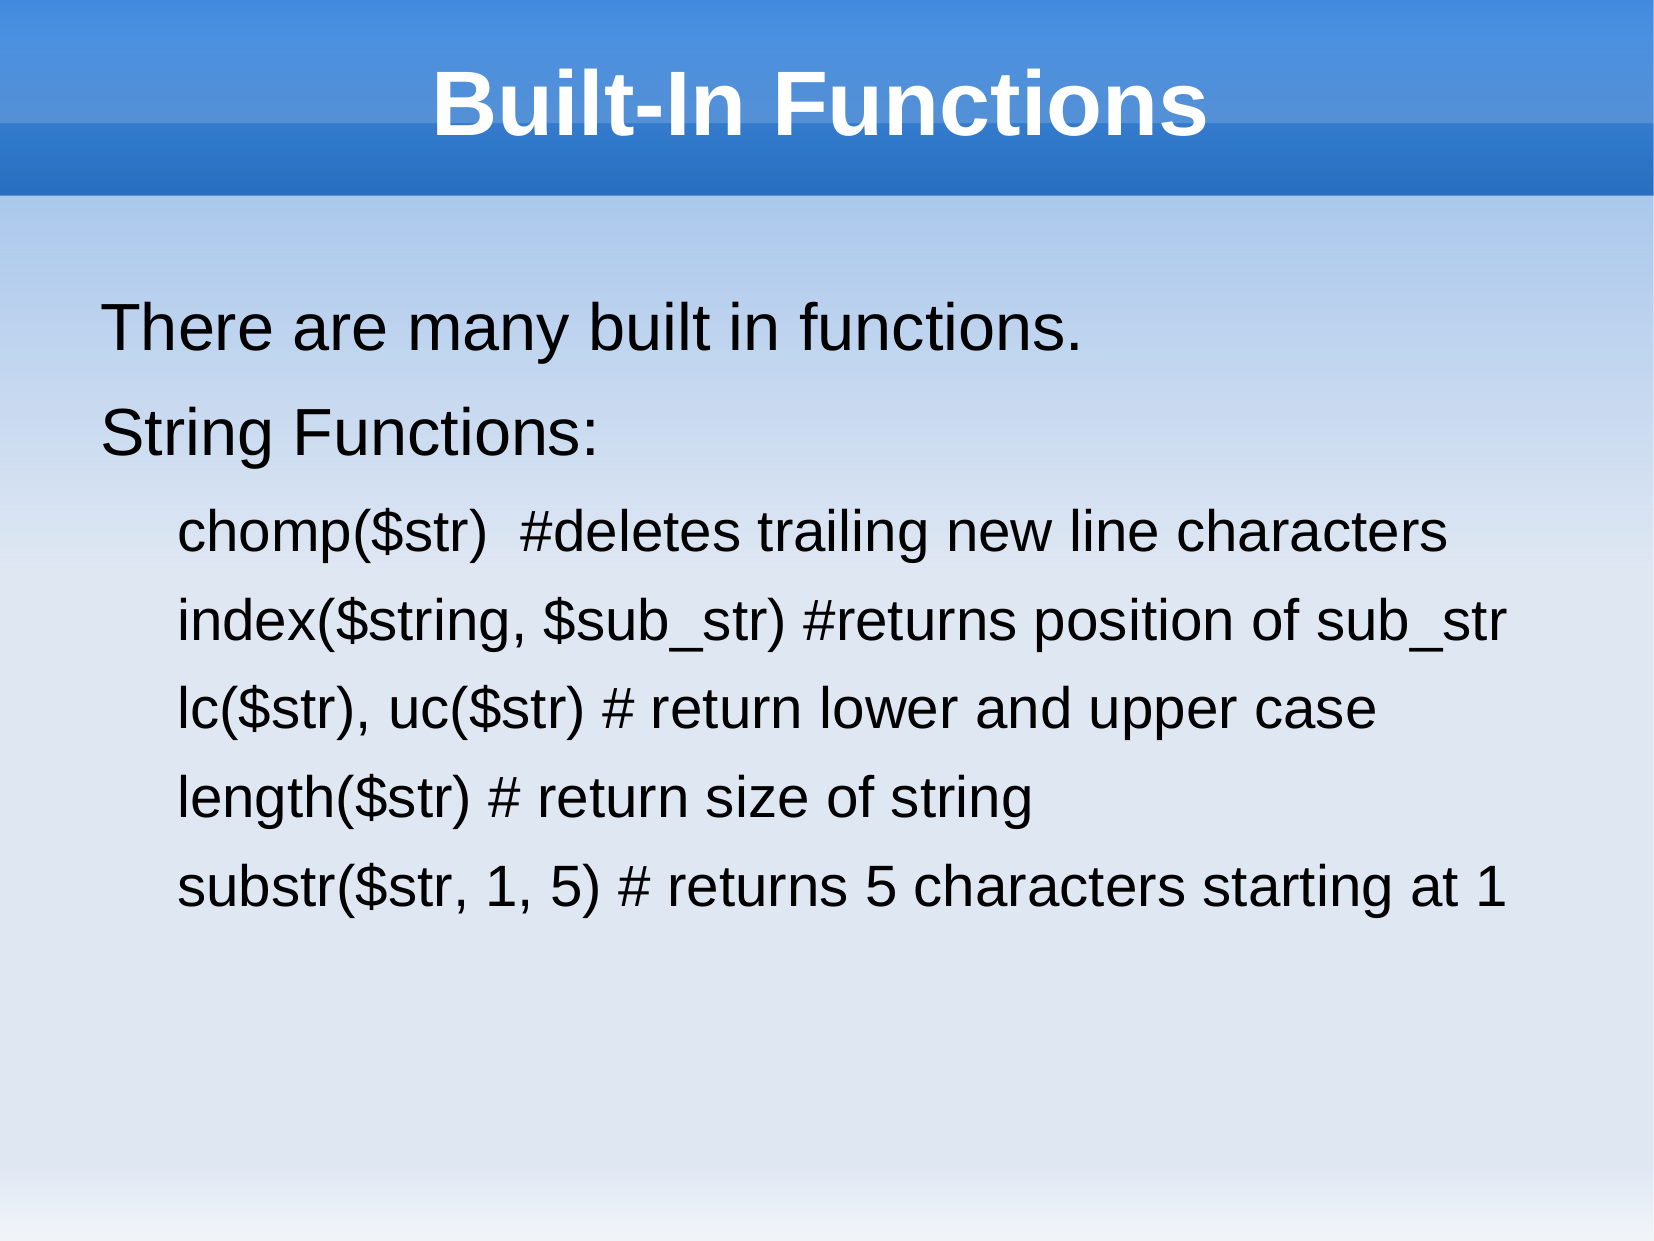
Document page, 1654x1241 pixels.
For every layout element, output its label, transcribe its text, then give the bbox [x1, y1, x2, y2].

list There are many built in functions. String Functions: chomp($str) #deletes trailing new line characters index($string, $sub_str) #returns position of sub_str lc($str), uc($str) # return lower and upper case length($str) # return size of string substr($str, 1, 5) # returns 5 characters starting at 1 [82, 290, 1571, 1109]
title Built-In Functions [76, 0, 1565, 208]
picture [0, 0, 1654, 1241]
